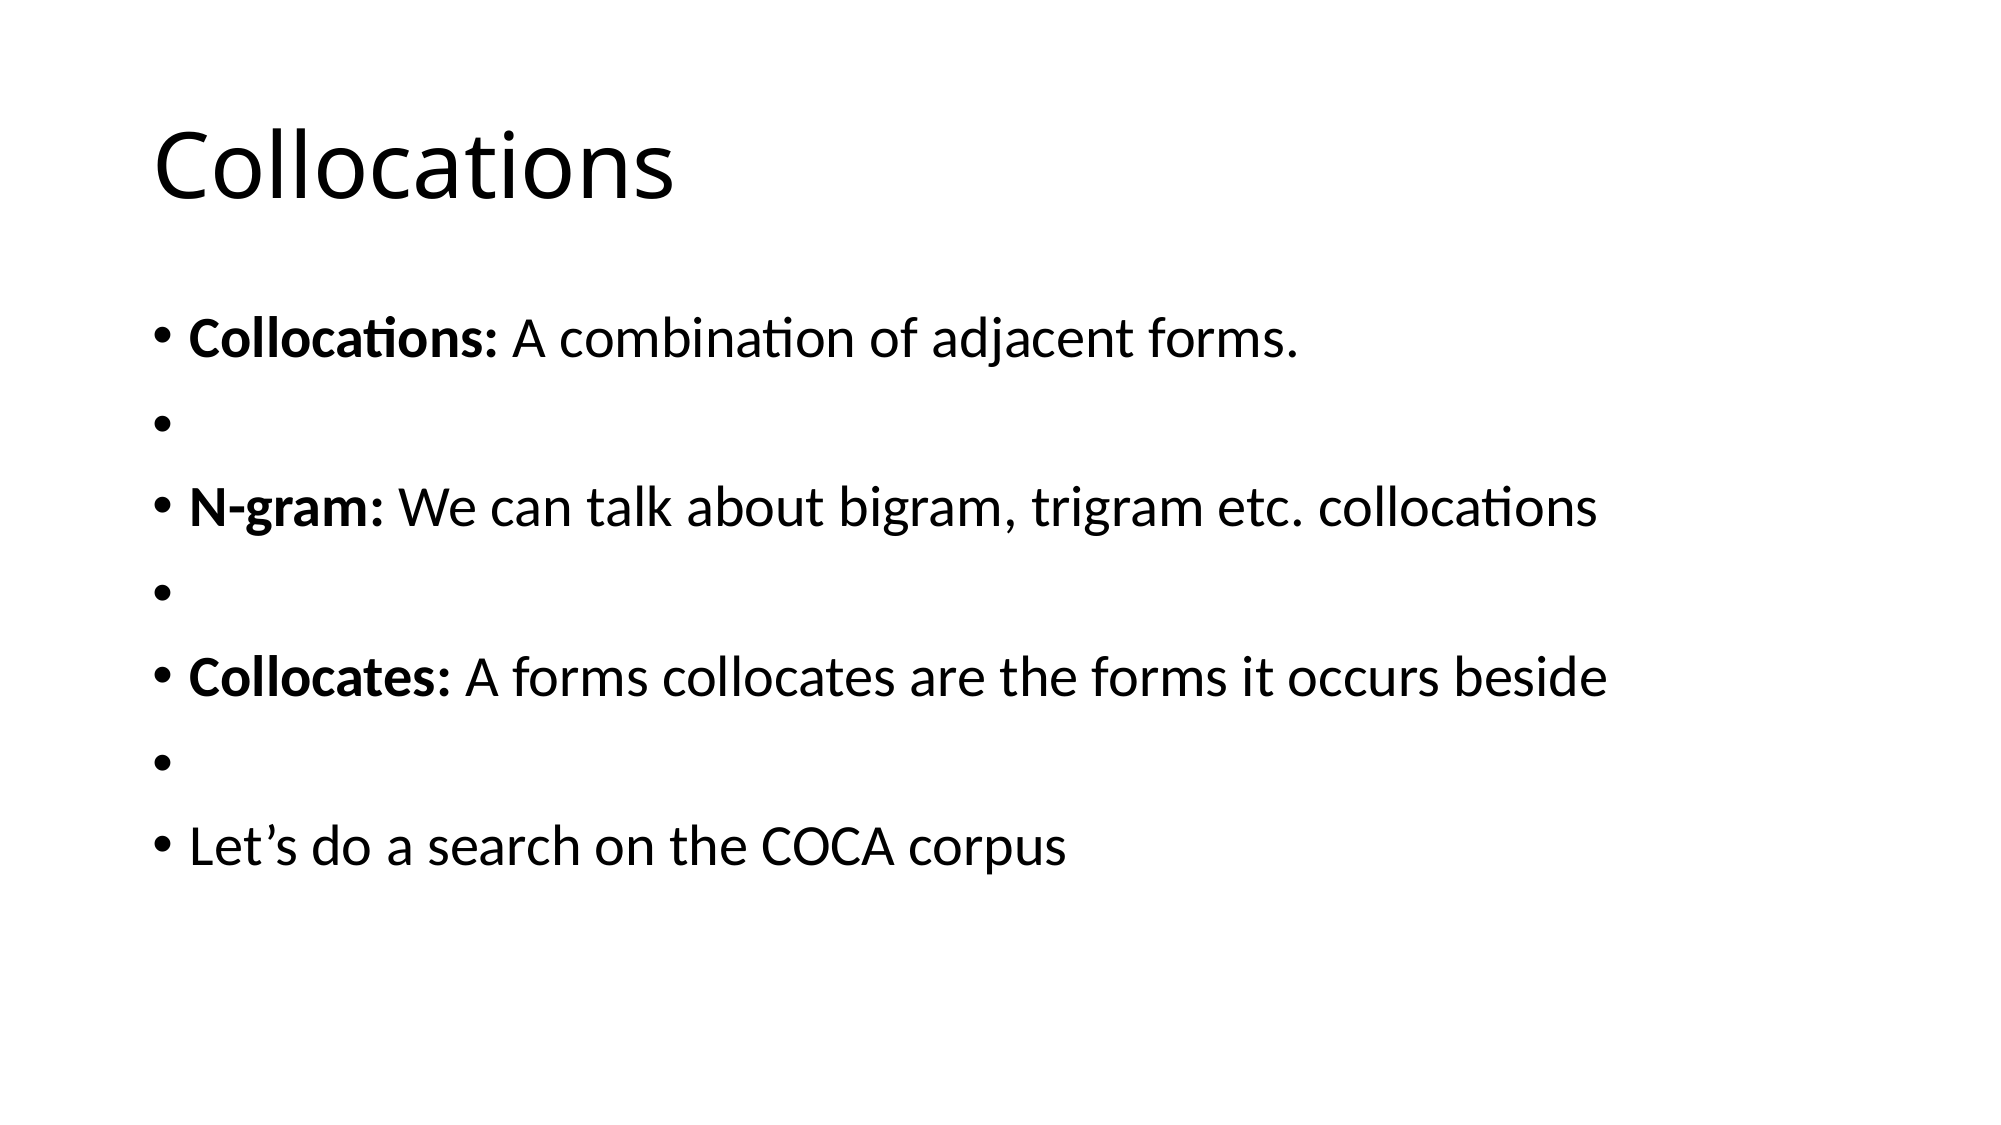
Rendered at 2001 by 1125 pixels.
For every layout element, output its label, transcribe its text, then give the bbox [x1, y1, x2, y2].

title Collocations [137, 59, 1863, 278]
list Collocations: A combination of adjacent forms. N-gram: We can talk about bigram, trigram etc. collocations Collocates: A forms collocates are the forms it occurs beside Let’s do a search on the COCA corpus [137, 299, 1863, 1014]
